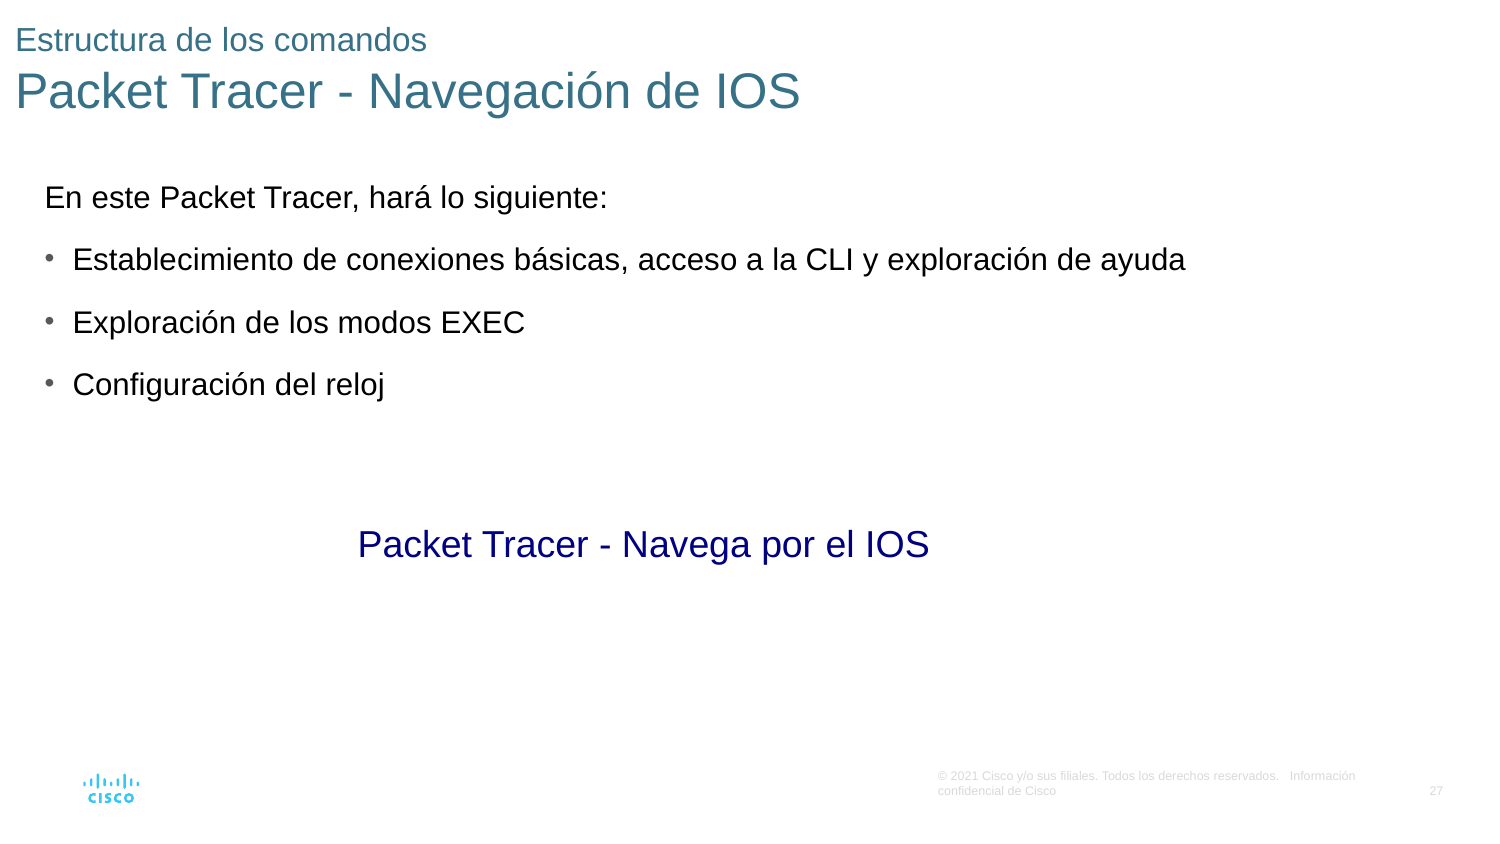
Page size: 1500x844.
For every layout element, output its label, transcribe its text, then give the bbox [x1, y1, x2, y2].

title Estructura de los comandos Packet Tracer - Navegación de IOS [0, 19, 1500, 117]
list En este Packet Tracer, hará lo siguiente: Establecimiento de conexiones básicas, acceso a la CLI y exploración de ayuda Exploración de los modos EXEC Configuración del reloj [29, 169, 1449, 414]
text_box Packet Tracer - Navega por el IOS [342, 515, 1093, 591]
